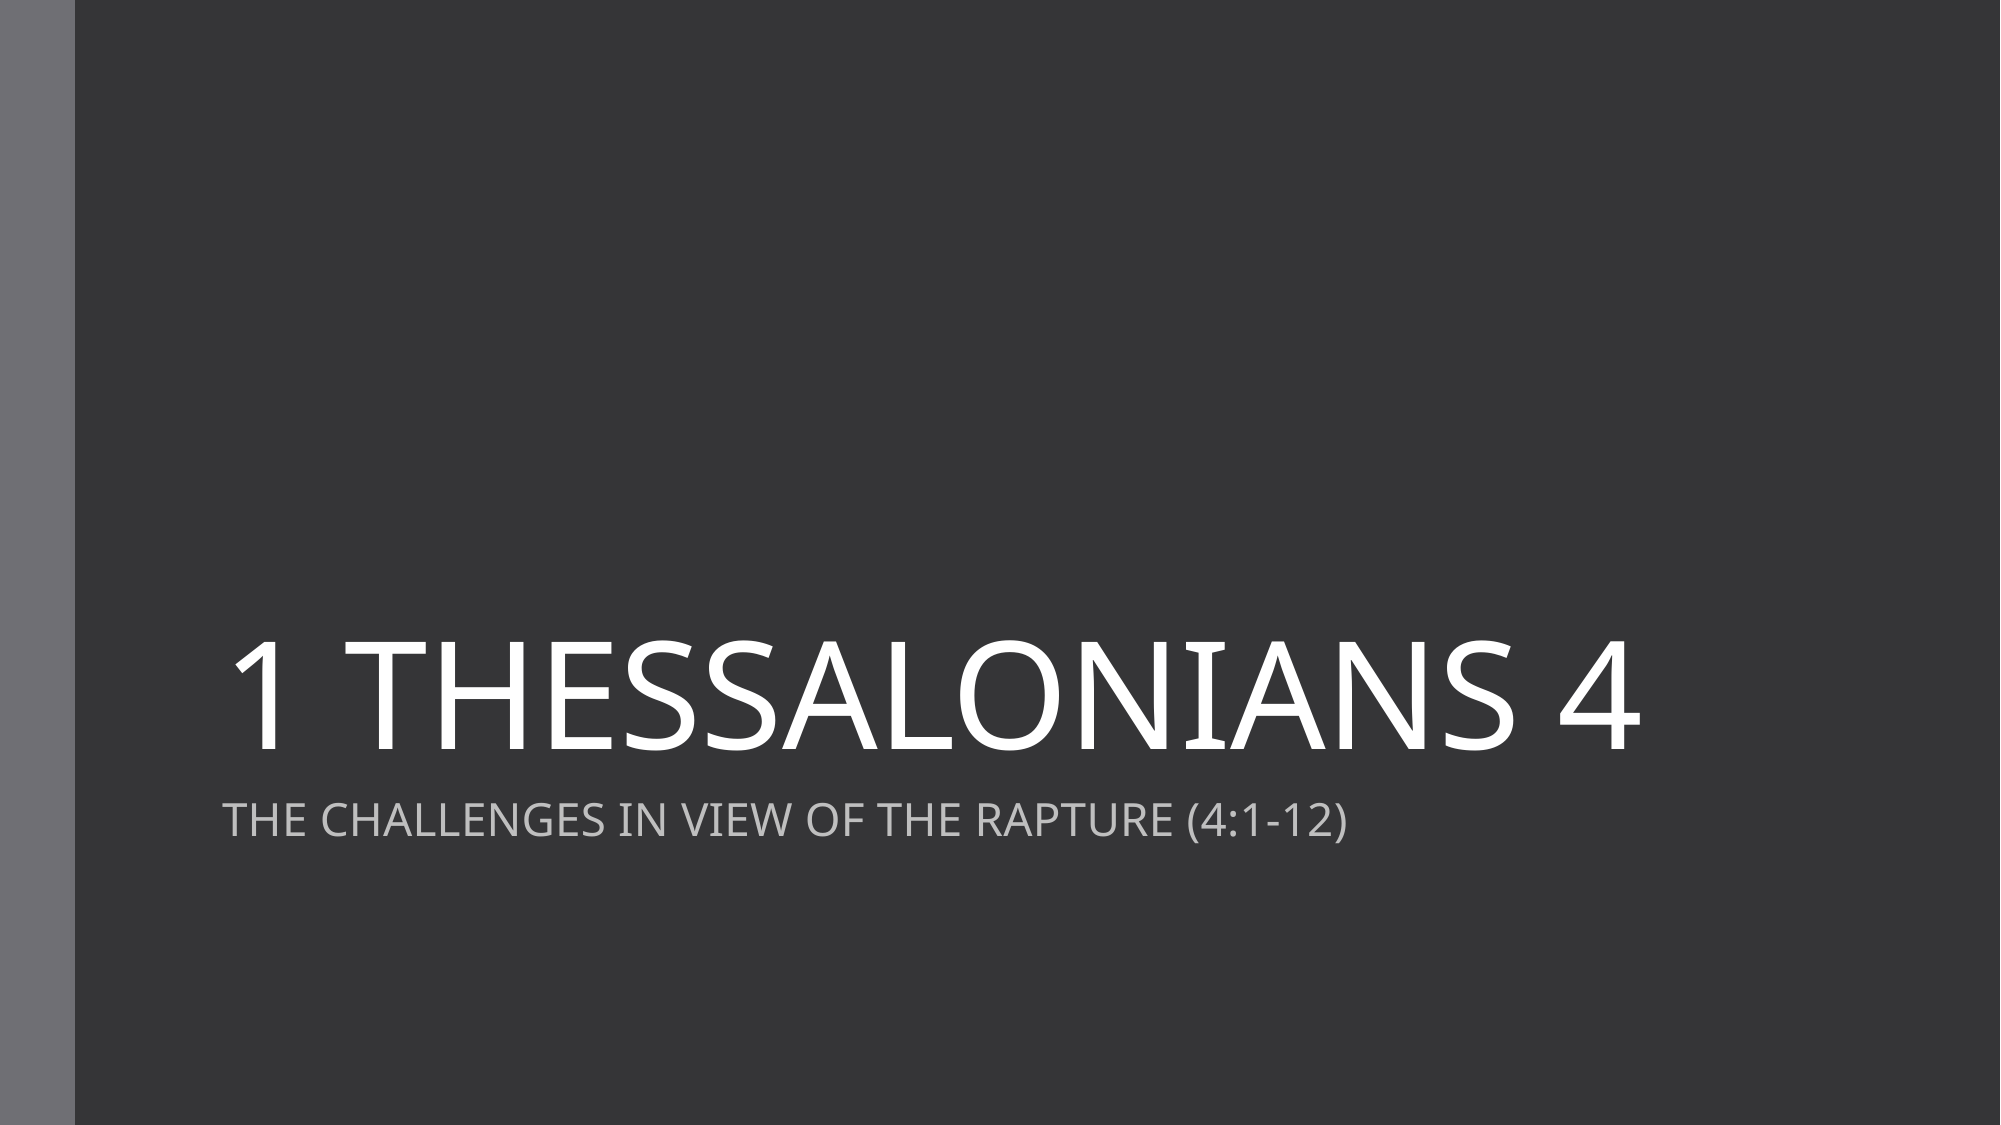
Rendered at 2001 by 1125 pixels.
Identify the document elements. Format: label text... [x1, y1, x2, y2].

title 1 THESSALONIANS 4 [206, 124, 1752, 787]
subtitle THE CHALLENGES IN VIEW OF THE RAPTURE (4:1-12) [206, 787, 1752, 1066]
